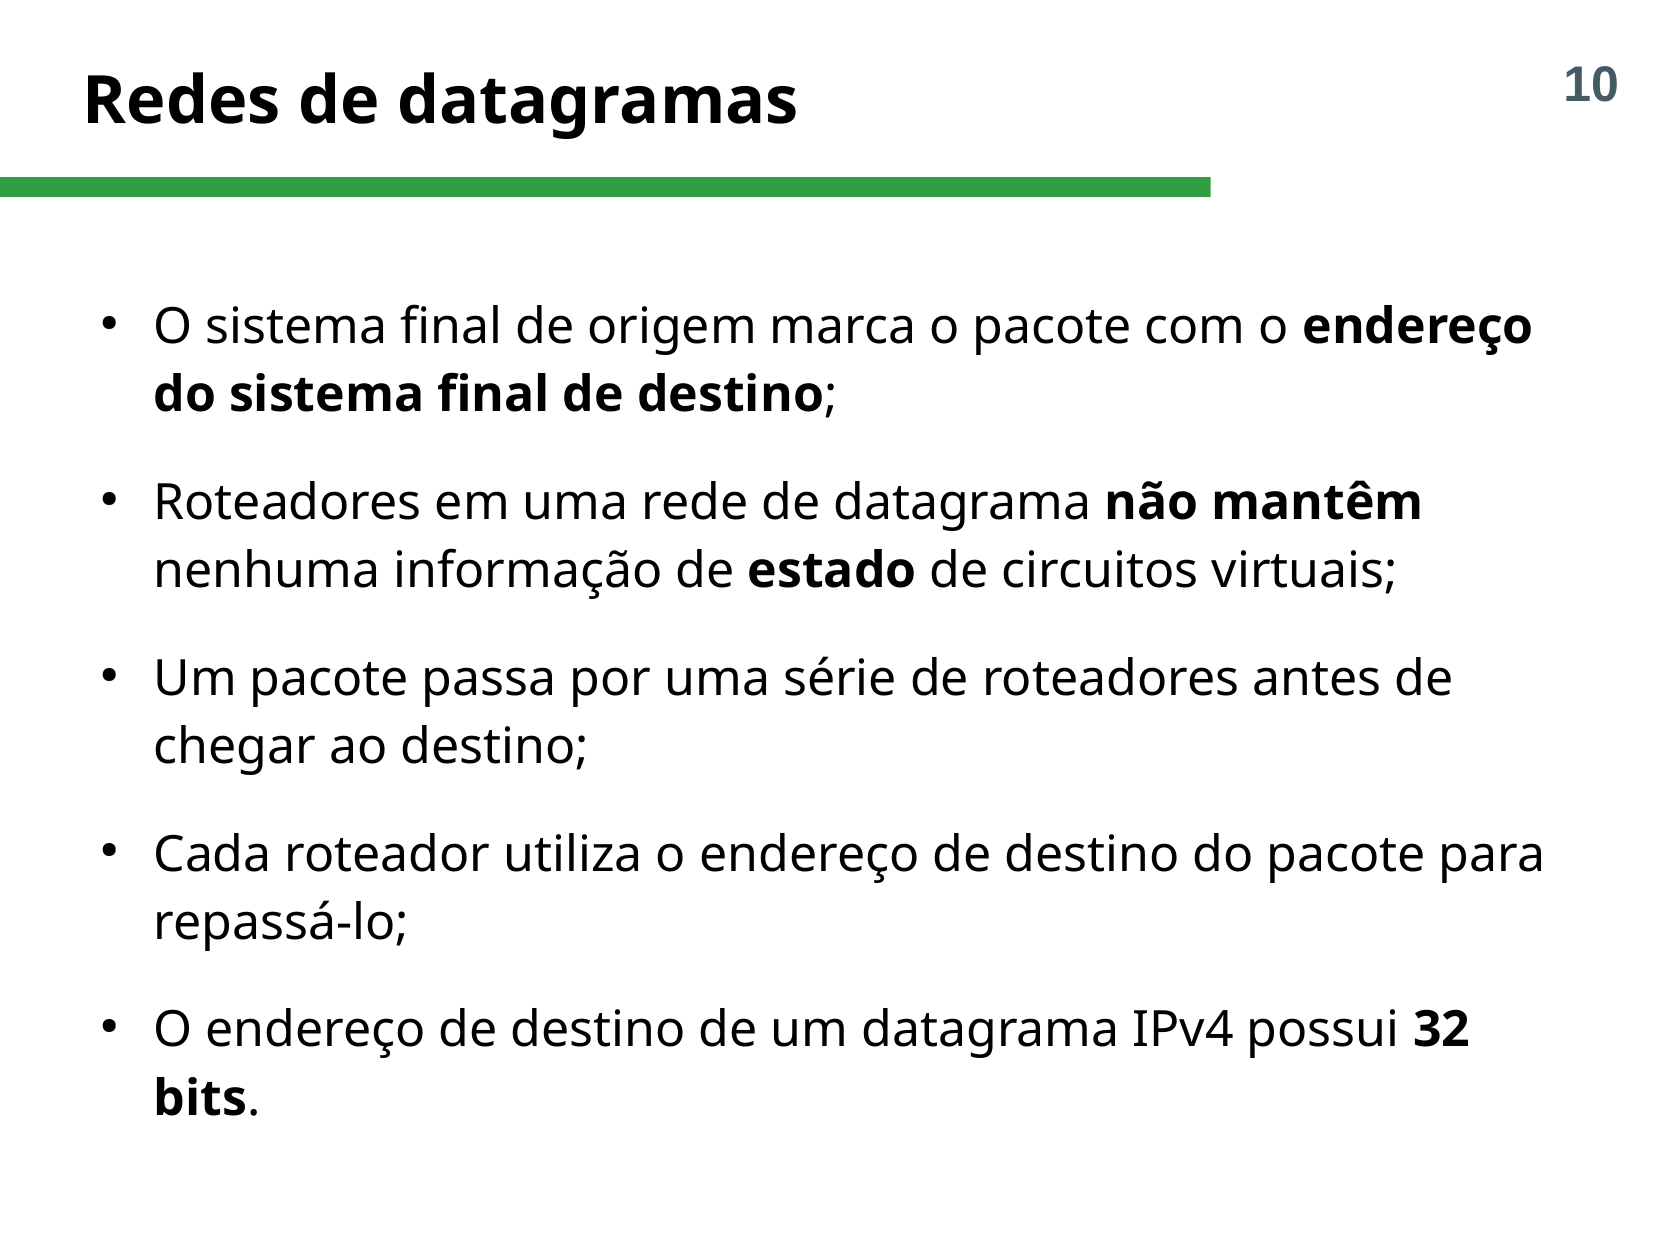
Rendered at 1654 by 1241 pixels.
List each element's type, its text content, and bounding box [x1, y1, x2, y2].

title Redes de datagramas [82, 0, 1152, 202]
list O sistema final de origem marca o pacote com o endereço do sistema final de destino; Roteadores em uma rede de datagrama não mantêm nenhuma informação de estado de circuitos virtuais; Um pacote passa por uma série de roteadores antes de chegar ao destino; Cada roteador utiliza o endereço de destino do pacote para repassá-lo; O endereço de destino de um datagrama IPv4 possui 32 bits. [82, 290, 1571, 1211]
